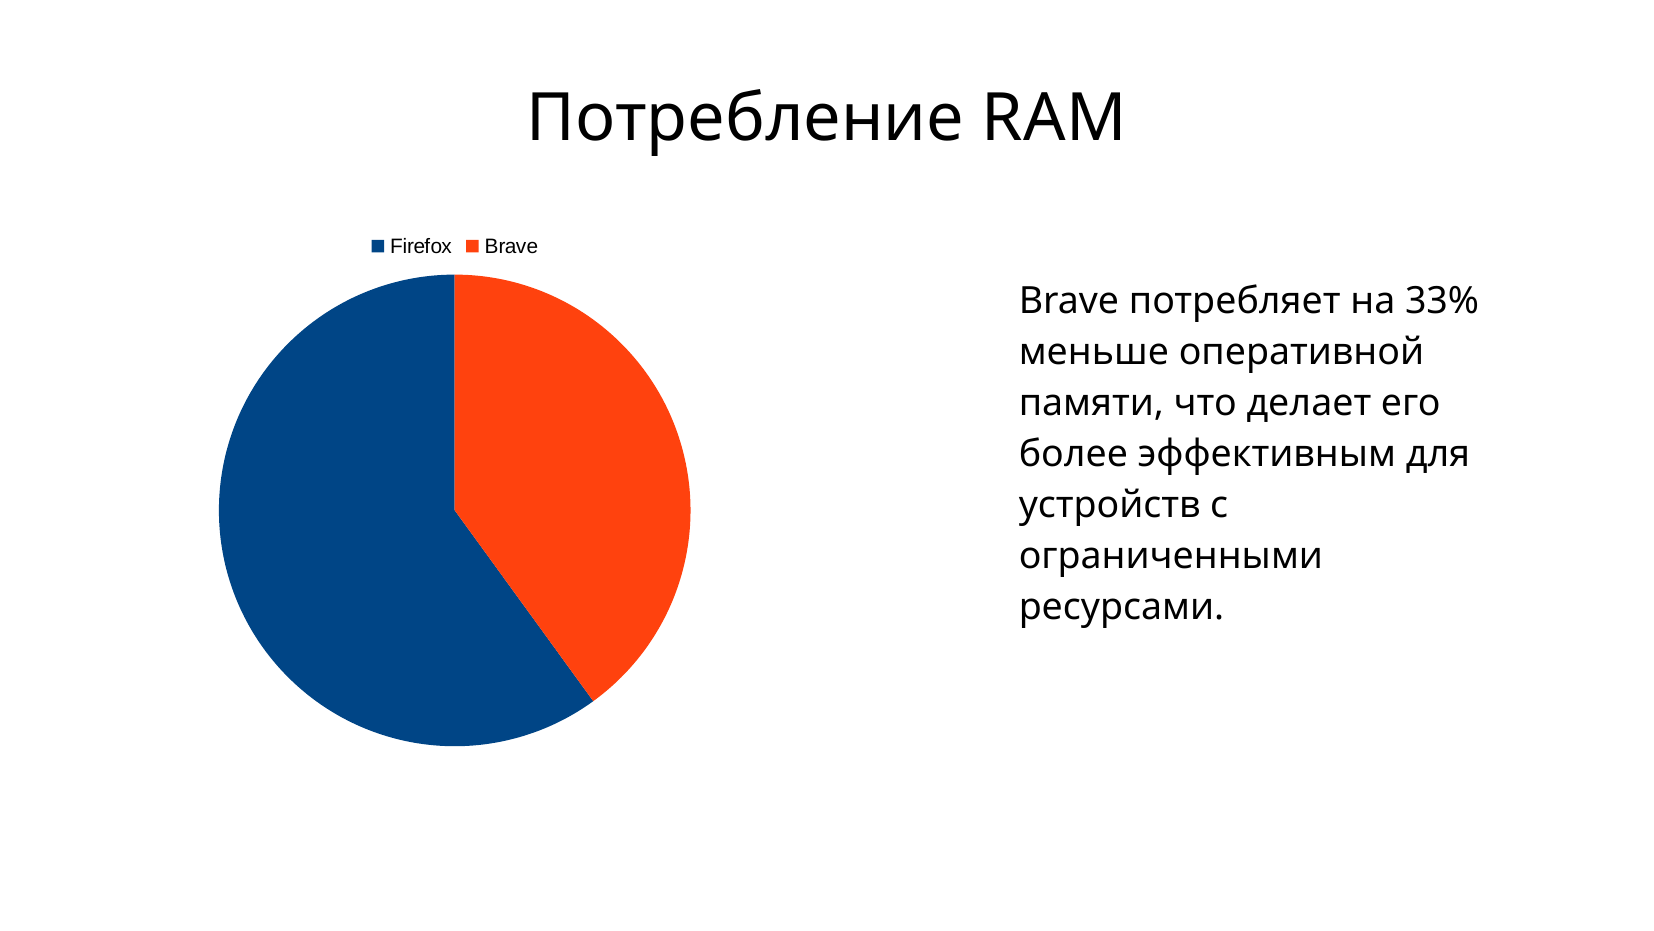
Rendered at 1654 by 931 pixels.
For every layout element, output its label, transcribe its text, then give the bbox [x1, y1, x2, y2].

text_box Brave потребляет на 33% меньше оперативной памяти, что делает его более эффективным для устройств с ограниченными ресурсами. [1003, 265, 1536, 709]
title Потребление RAM [82, 37, 1571, 193]
chart [82, 217, 827, 758]
